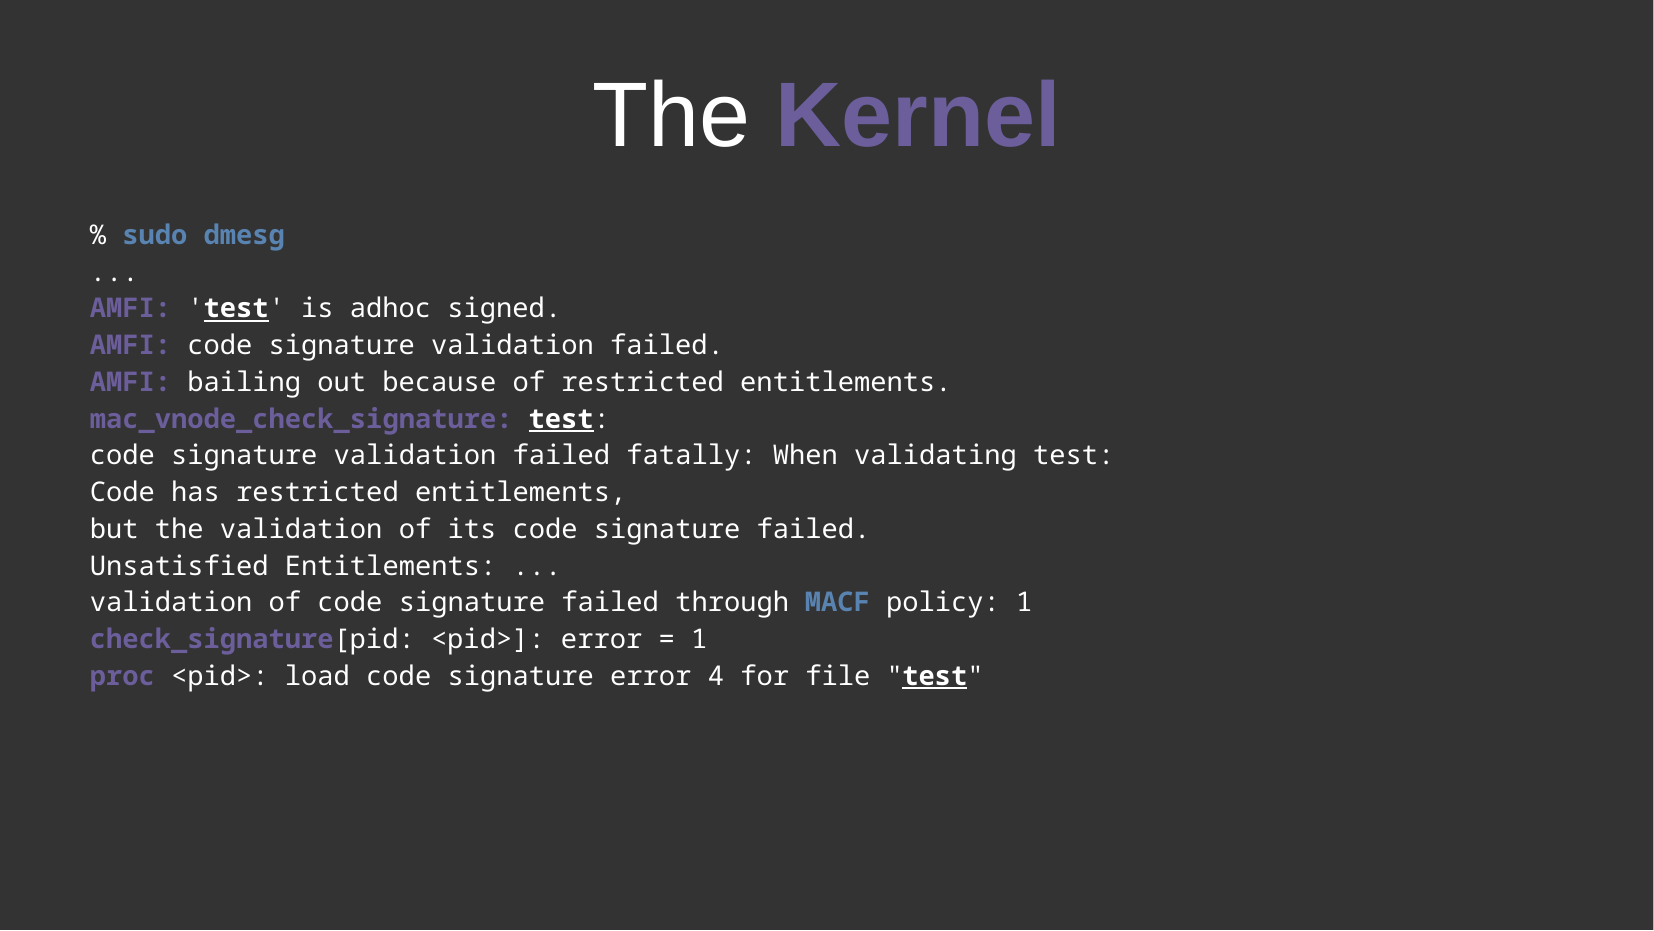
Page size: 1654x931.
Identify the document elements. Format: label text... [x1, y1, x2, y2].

title The Kernel [82, 37, 1571, 193]
text_box % sudo dmesg ... AMFI: 'test' is adhoc signed. AMFI: code signature validation failed. AMFI: bailing out because of restricted entitlements. mac_vnode_check_signature: test: code signature validation failed fatally: When validating test: Code has restricted entitlements, but the validation of its code signature failed. Unsatisfied Entitlements: ... validation of code signature failed through MACF policy: 1 check_signature[pid: <pid>]: error = 1 proc <pid>: load code signature error 4 for file "test" [75, 197, 1613, 712]
